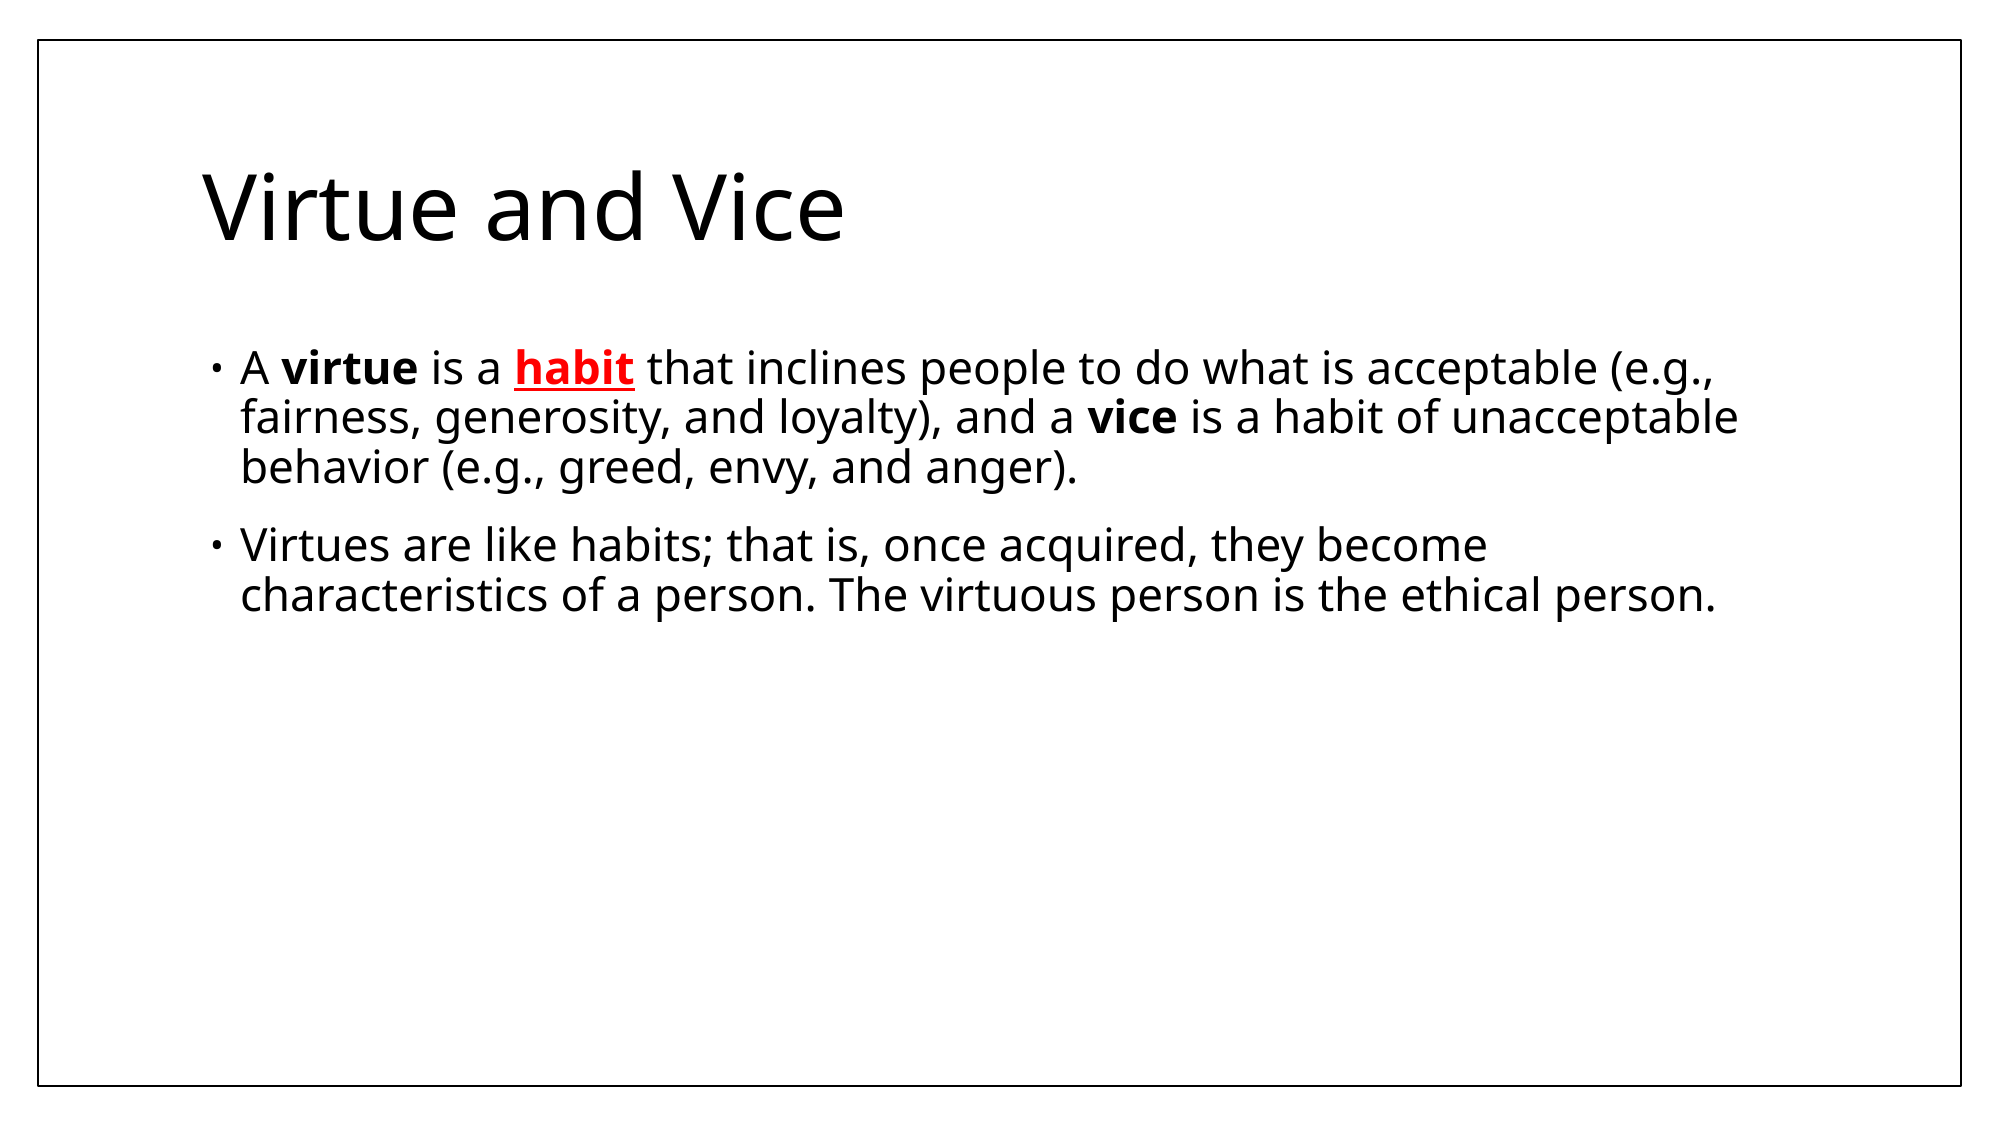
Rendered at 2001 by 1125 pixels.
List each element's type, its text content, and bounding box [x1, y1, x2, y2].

list A virtue is a habit that inclines people to do what is acceptable (e.g., fairness, generosity, and loyalty), and a vice is a habit of unacceptable behavior (e.g., greed, envy, and anger). Virtues are like habits; that is, once acquired, they become characteristics of a person. The virtuous person is the ethical person. [187, 337, 1808, 1000]
title Virtue and Vice [187, 99, 1808, 323]
